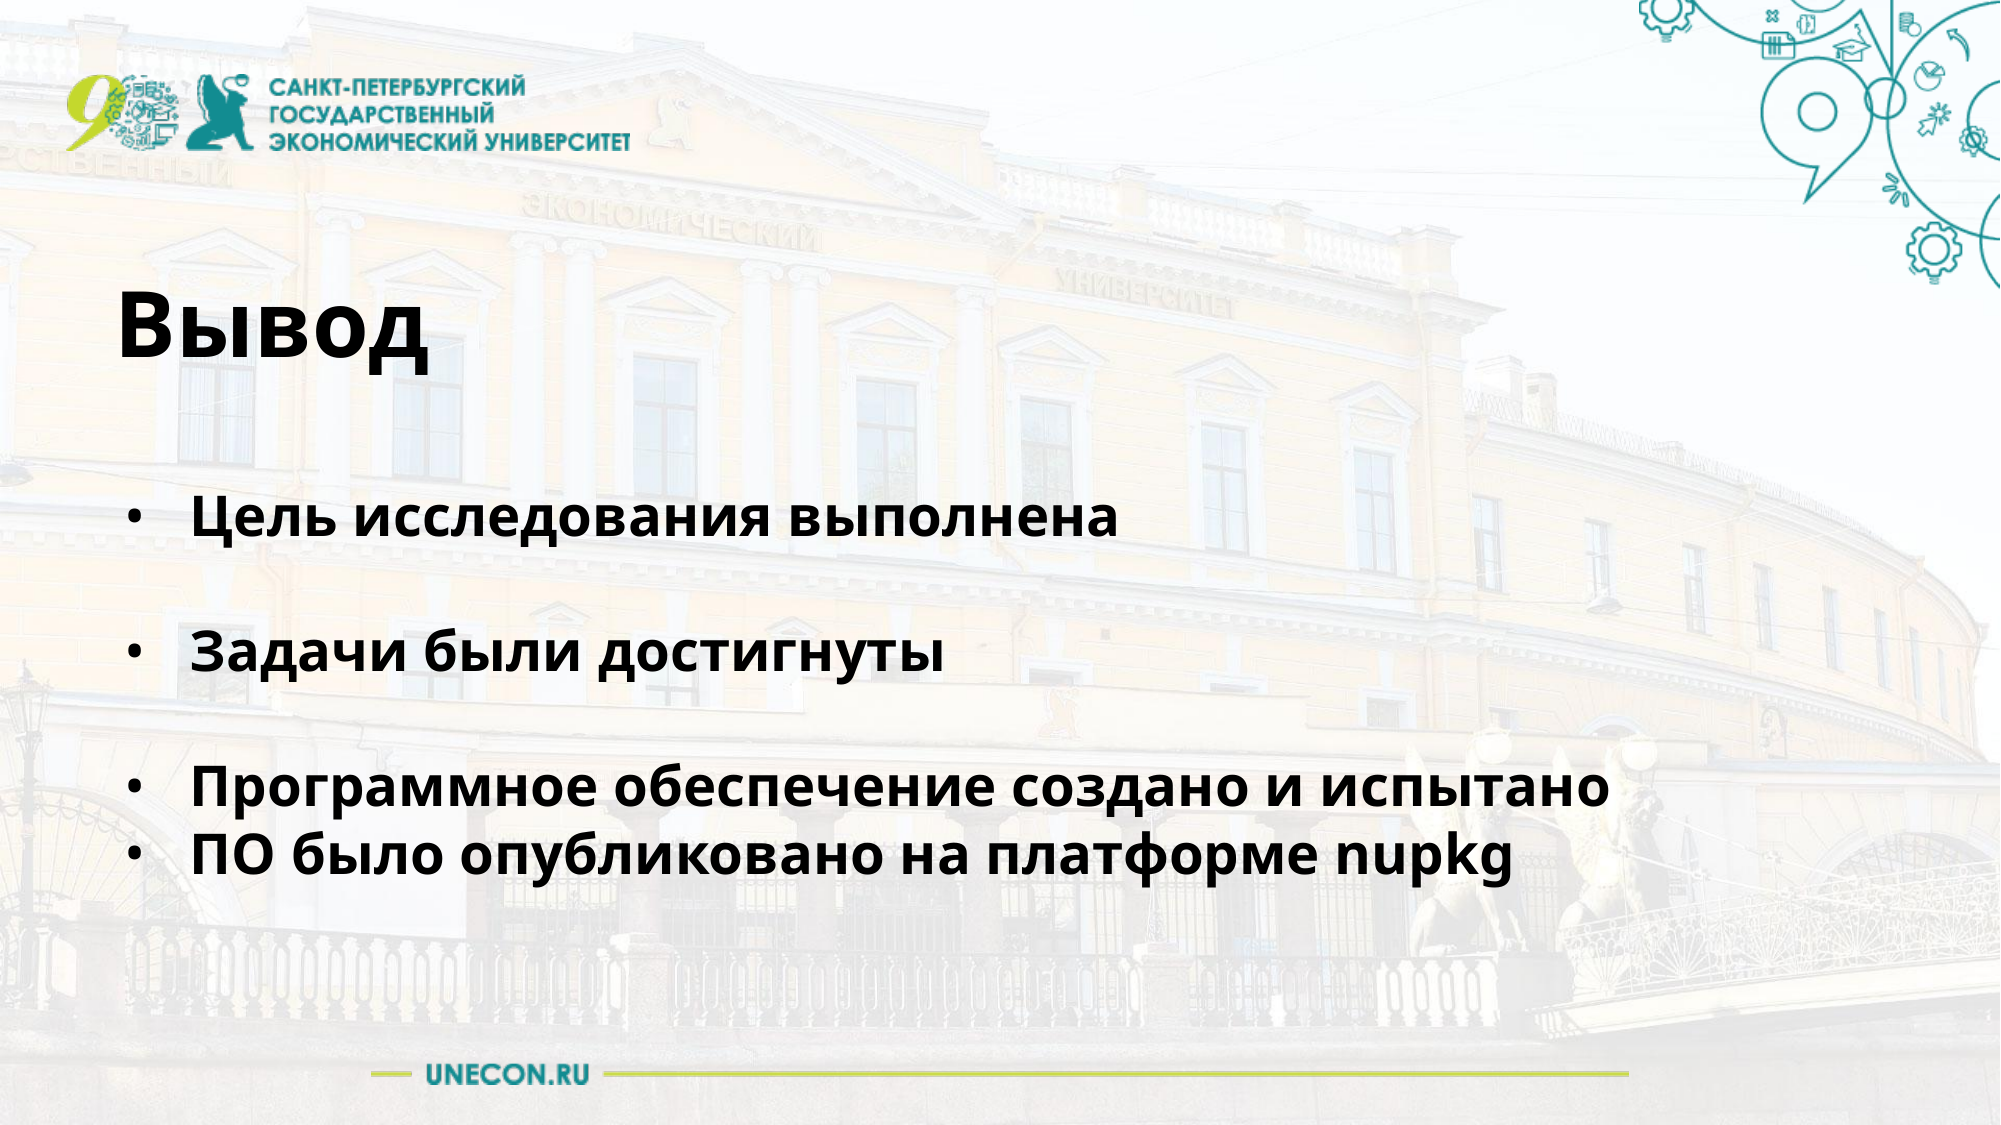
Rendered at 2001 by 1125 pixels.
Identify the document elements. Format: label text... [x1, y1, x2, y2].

list Цель исследования выполнена Задачи были достигнуты Программное обеспечение создано и испытано ПО было опубликовано на платформе nupkg [99, 405, 1900, 1038]
picture [0, 0, 2000, 1125]
title Вывод [99, 150, 1900, 405]
